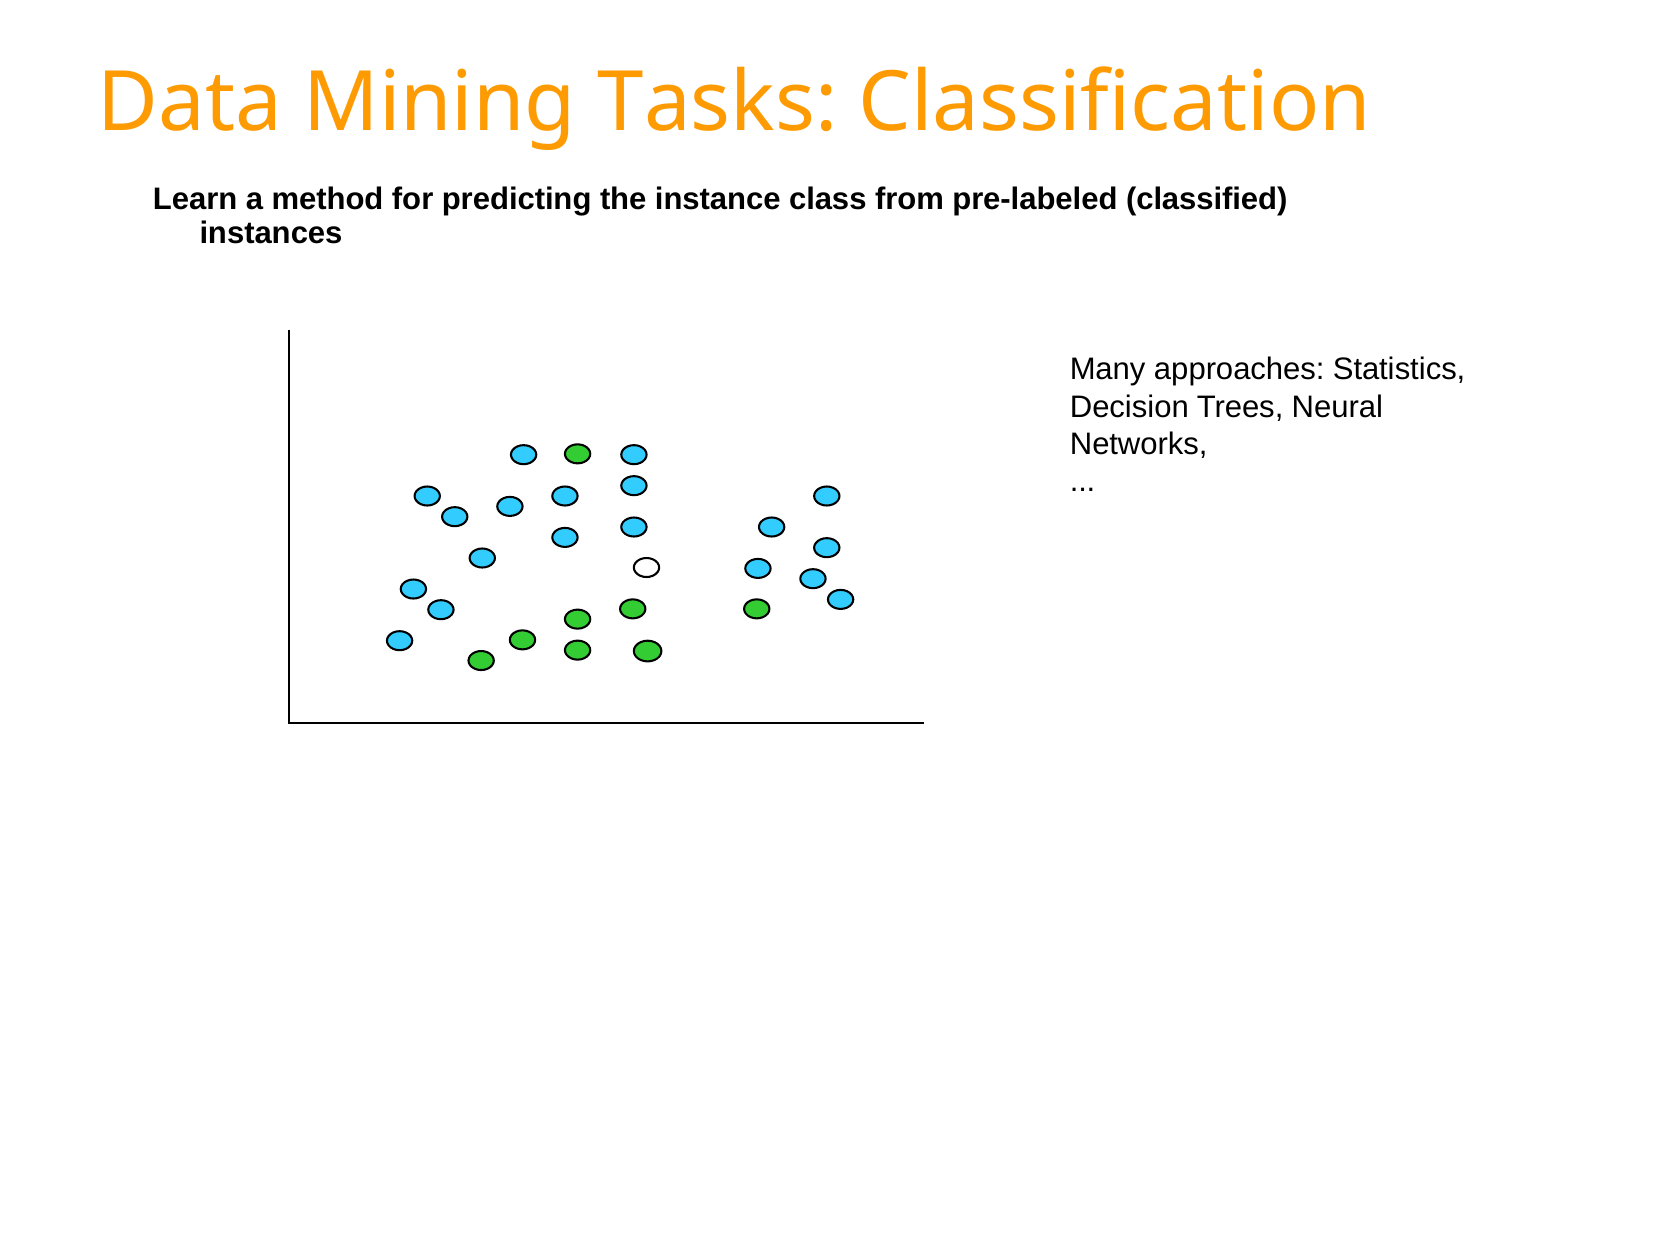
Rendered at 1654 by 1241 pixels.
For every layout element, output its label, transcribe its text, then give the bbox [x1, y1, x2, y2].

text_box [621, 445, 647, 465]
text_box [510, 445, 537, 465]
text_box [564, 444, 591, 464]
text_box [814, 486, 840, 506]
text_box [633, 558, 660, 578]
text_box [468, 651, 494, 671]
text_box [564, 609, 591, 629]
text_box [414, 486, 440, 506]
text_box [386, 631, 413, 651]
text_box [442, 507, 468, 527]
text_box Learn a method for predicting the instance class from pre-labeled (classified) instances [137, 175, 1433, 258]
text_box [758, 517, 785, 537]
title Data Mining Tasks: Classification [82, 31, 1585, 156]
text_box [620, 599, 646, 619]
text_box [814, 538, 840, 558]
text_box [552, 527, 578, 547]
text_box [564, 640, 591, 660]
text_box [400, 579, 427, 599]
text_box [428, 600, 454, 620]
text_box [552, 486, 578, 506]
text_box [469, 548, 495, 568]
text_box [633, 640, 662, 662]
text_box [497, 496, 523, 516]
text_box [621, 517, 647, 537]
text_box [745, 558, 771, 578]
text_box Many approaches: Statistics, Decision Trees, Neural Networks, ... [1019, 340, 1544, 506]
text_box [744, 599, 770, 619]
text_box [621, 476, 647, 496]
text_box [509, 630, 536, 650]
text_box [800, 569, 826, 589]
text_box [827, 589, 854, 609]
